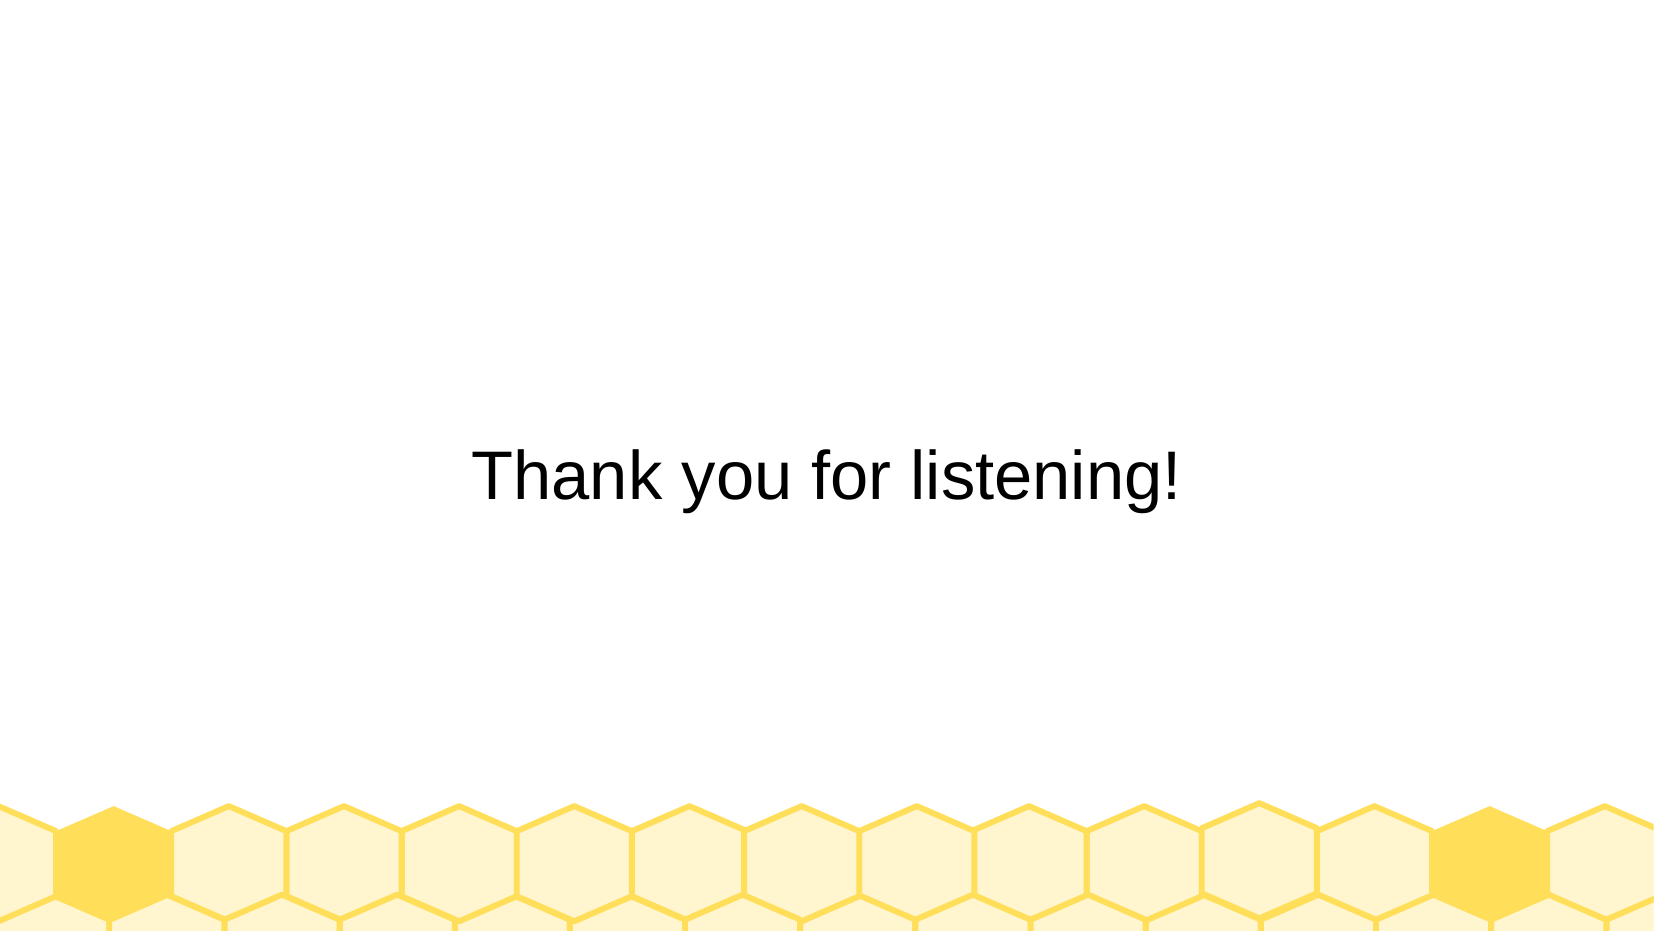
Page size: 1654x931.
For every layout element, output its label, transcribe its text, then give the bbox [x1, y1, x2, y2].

title Thank you for listening! [82, 398, 1571, 554]
